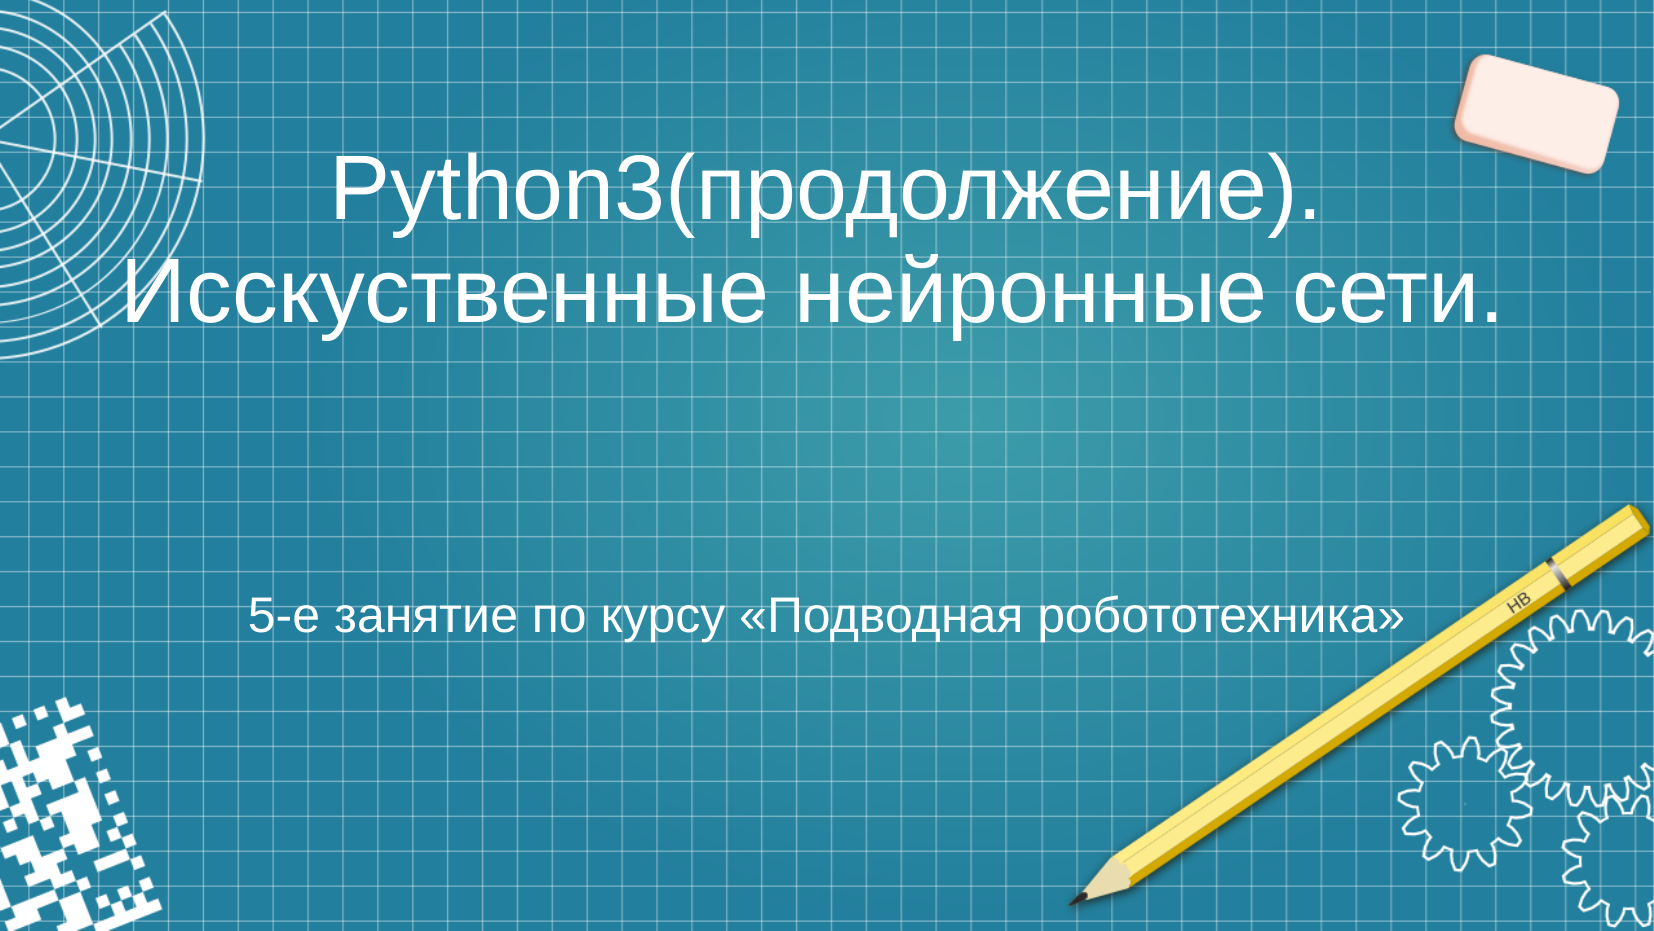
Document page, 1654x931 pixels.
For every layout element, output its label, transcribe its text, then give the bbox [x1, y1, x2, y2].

picture [0, 0, 1654, 931]
title Python3(продолжение). Исскуственные нейронные сети. [82, 132, 1571, 346]
subtitle 5-е занятие по курсу «Подводная робототехника» [82, 389, 1571, 842]
